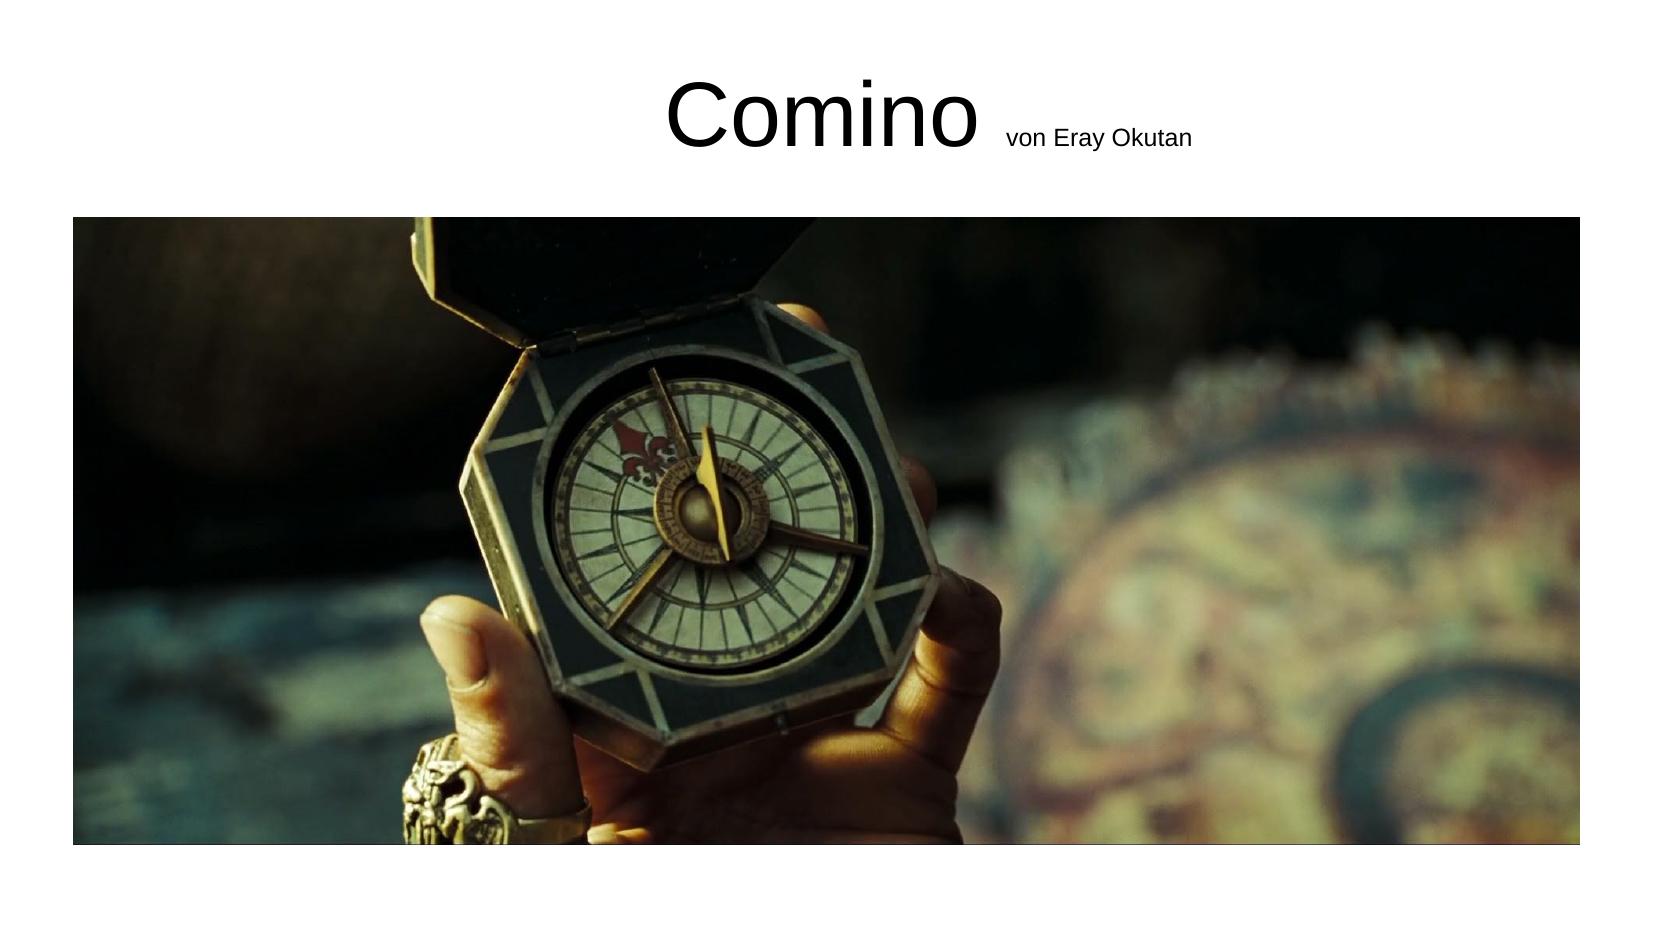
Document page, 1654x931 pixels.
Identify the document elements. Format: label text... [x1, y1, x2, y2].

title Comino von Eray Okutan [82, 37, 1571, 193]
picture [73, 217, 1580, 846]
